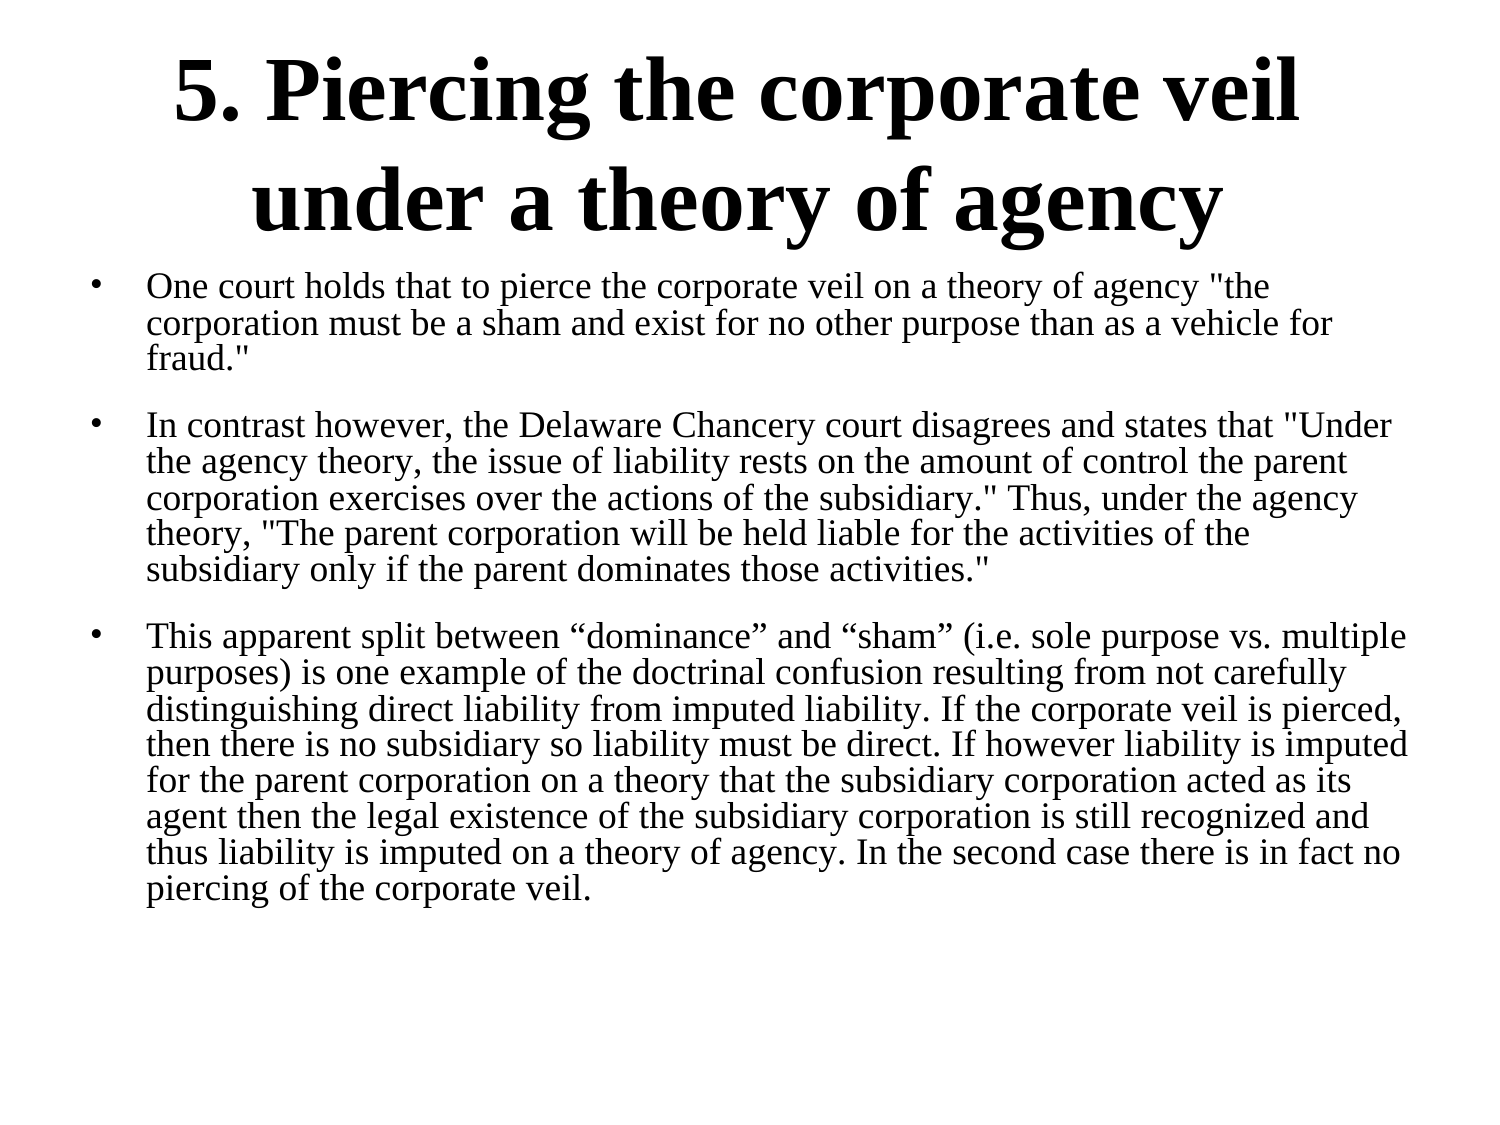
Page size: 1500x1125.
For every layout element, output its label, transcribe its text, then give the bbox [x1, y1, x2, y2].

title 5. Piercing the corporate veil under a theory of agency [75, 45, 1426, 233]
list One court holds that to pierce the corporate veil on a theory of agency "the corporation must be a sham and exist for no other purpose than as a vehicle for fraud." In contrast however, the Delaware Chancery court disagrees and states that "Under the agency theory, the issue of liability rests on the amount of control the parent corporation exercises over the actions of the subsidiary." Thus, under the agency theory, "The parent corporation will be held liable for the activities of the subsidiary only if the parent dominates those activities." This apparent split between “dominance” and “sham” (i.e. sole purpose vs. multiple purposes) is one example of the doctrinal confusion resulting from not carefully distinguishing direct liability from imputed liability. If the corporate veil is pierced, then there is no subsidiary so liability must be direct. If however liability is imputed for the parent corporation on a theory that the subsidiary corporation acted as its agent then the legal existence of the subsidiary corporation is still recognized and thus liability is imputed on a theory of agency. In the second case there is in fact no piercing of the corporate veil. [75, 262, 1426, 1005]
